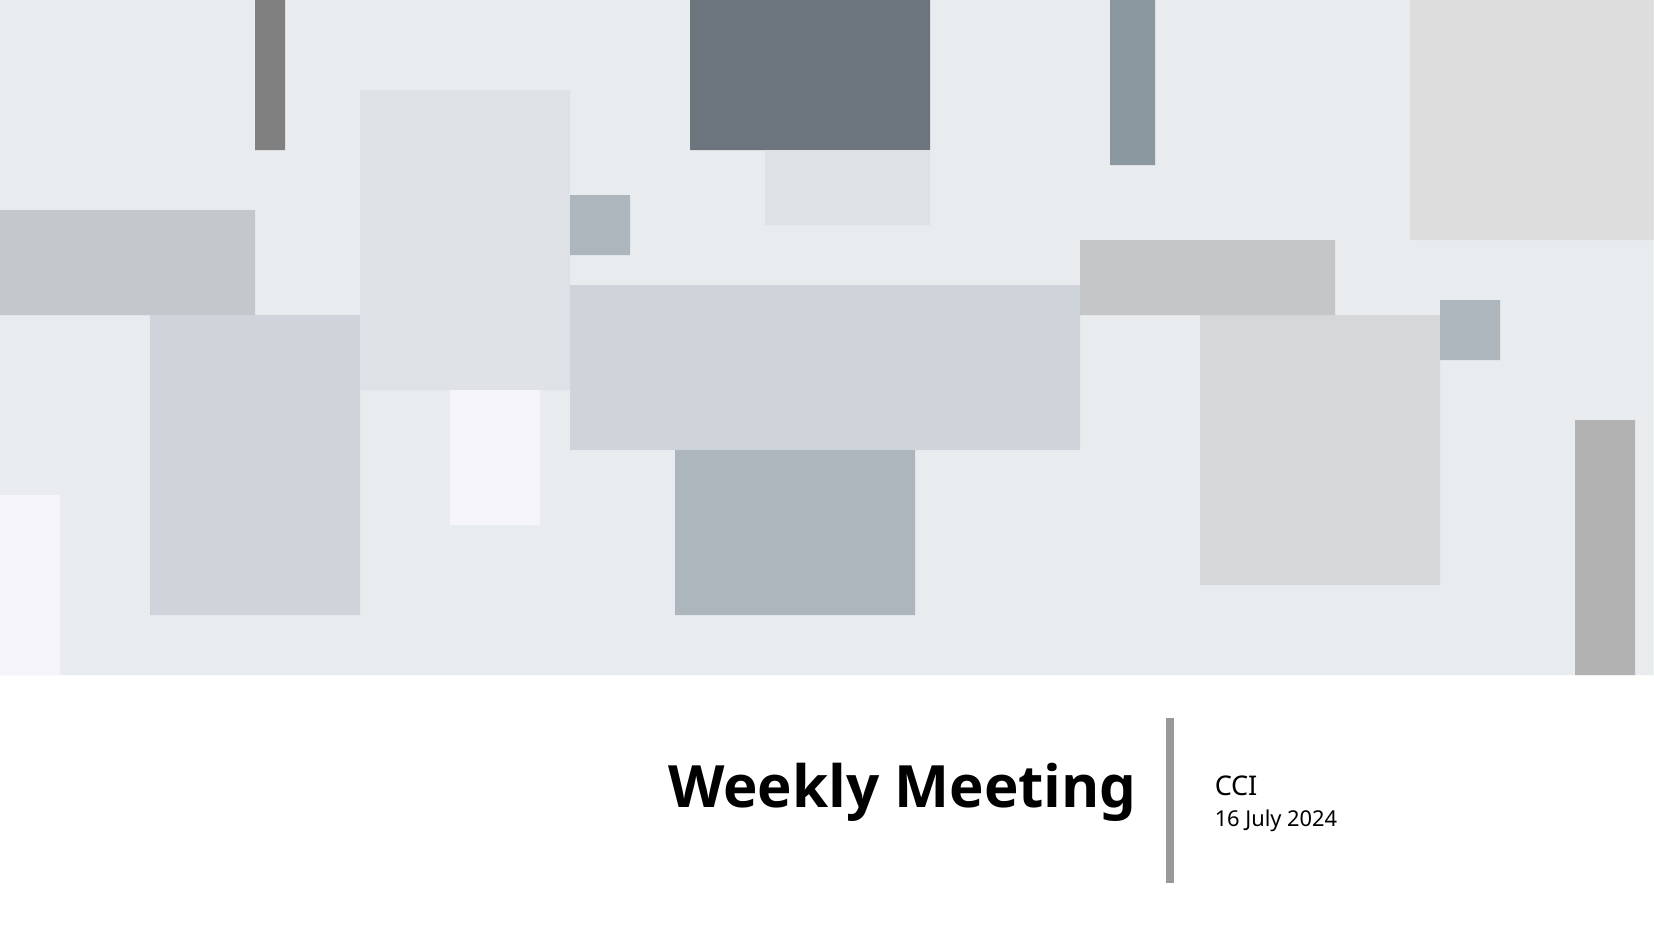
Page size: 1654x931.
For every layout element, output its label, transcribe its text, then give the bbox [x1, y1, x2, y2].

text_box CCI 16 July 2024 [1200, 759, 1591, 841]
text_box Weekly Meeting [611, 738, 1152, 890]
